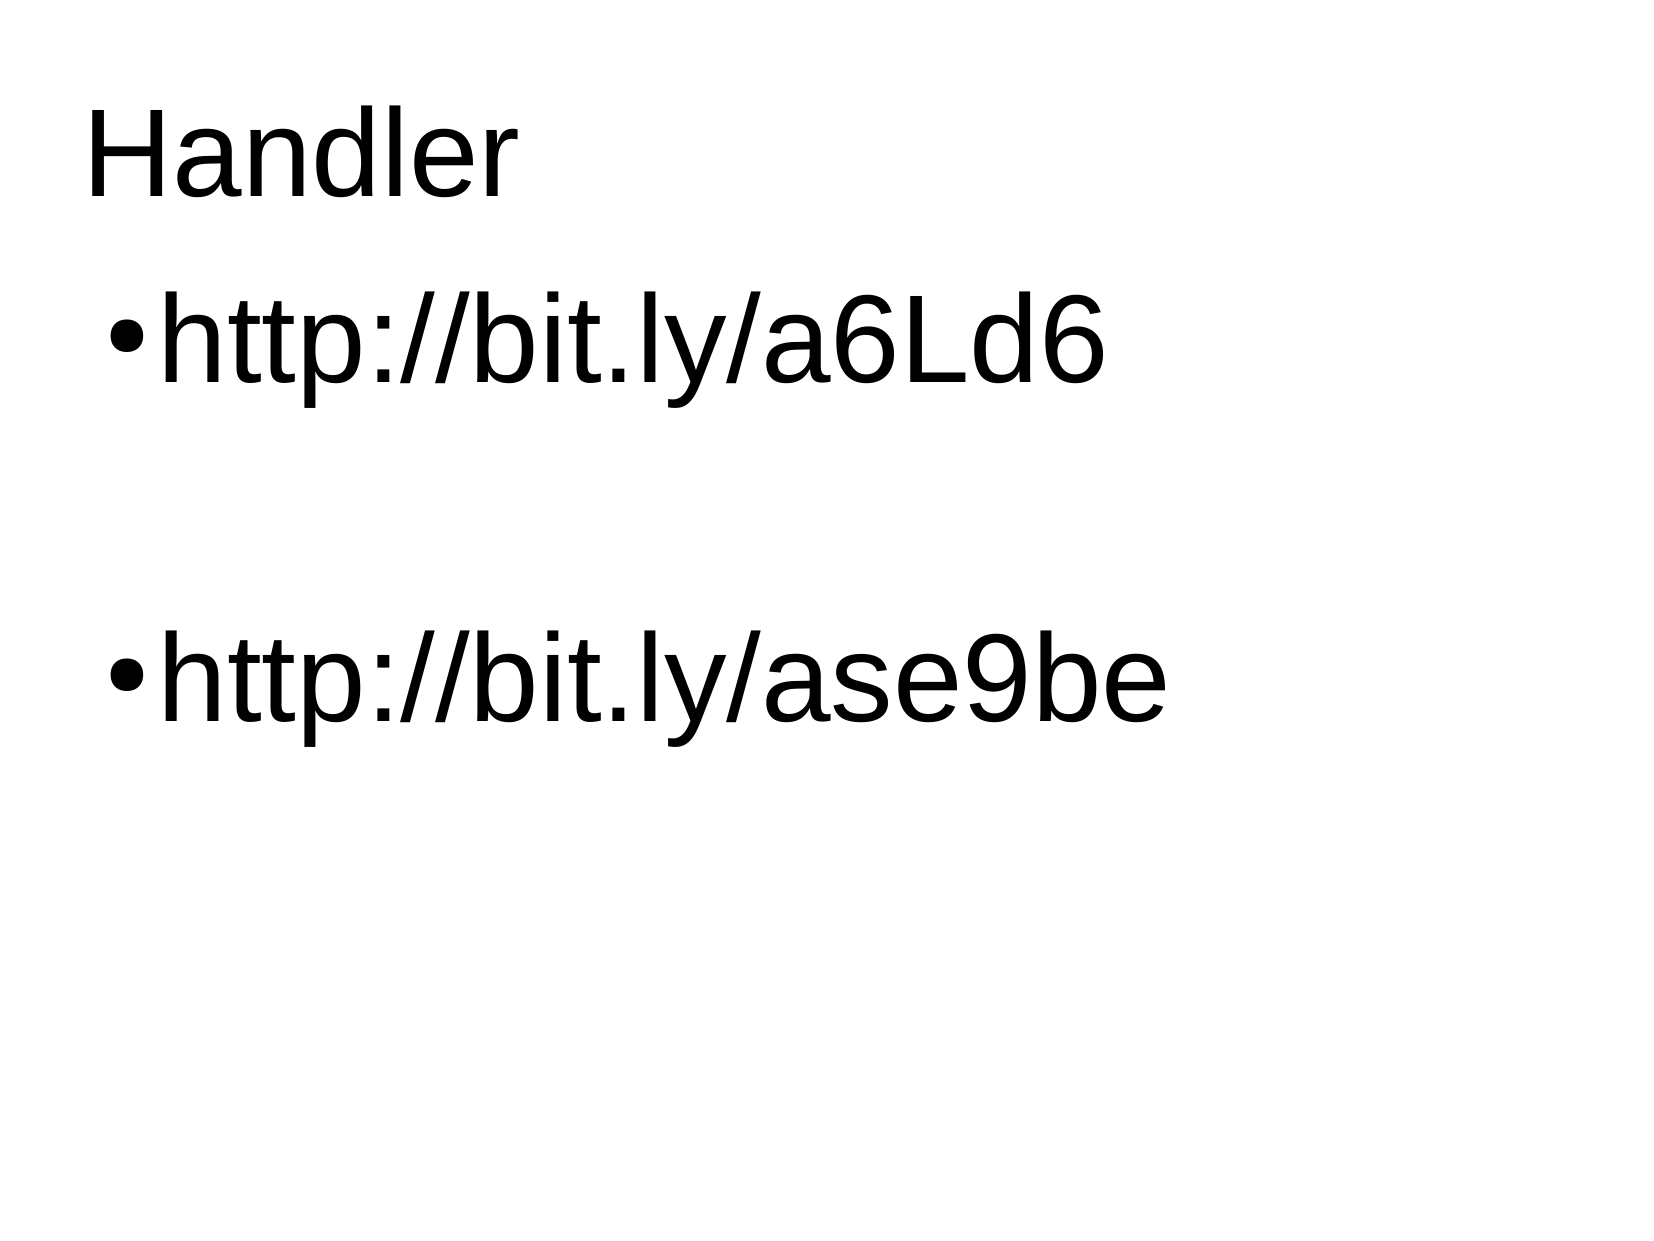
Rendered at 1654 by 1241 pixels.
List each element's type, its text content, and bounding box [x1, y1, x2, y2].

title Handler [82, 56, 1571, 250]
list http://bit.ly/a6Ld6 http://bit.ly/ase9be [86, 269, 1576, 1088]
